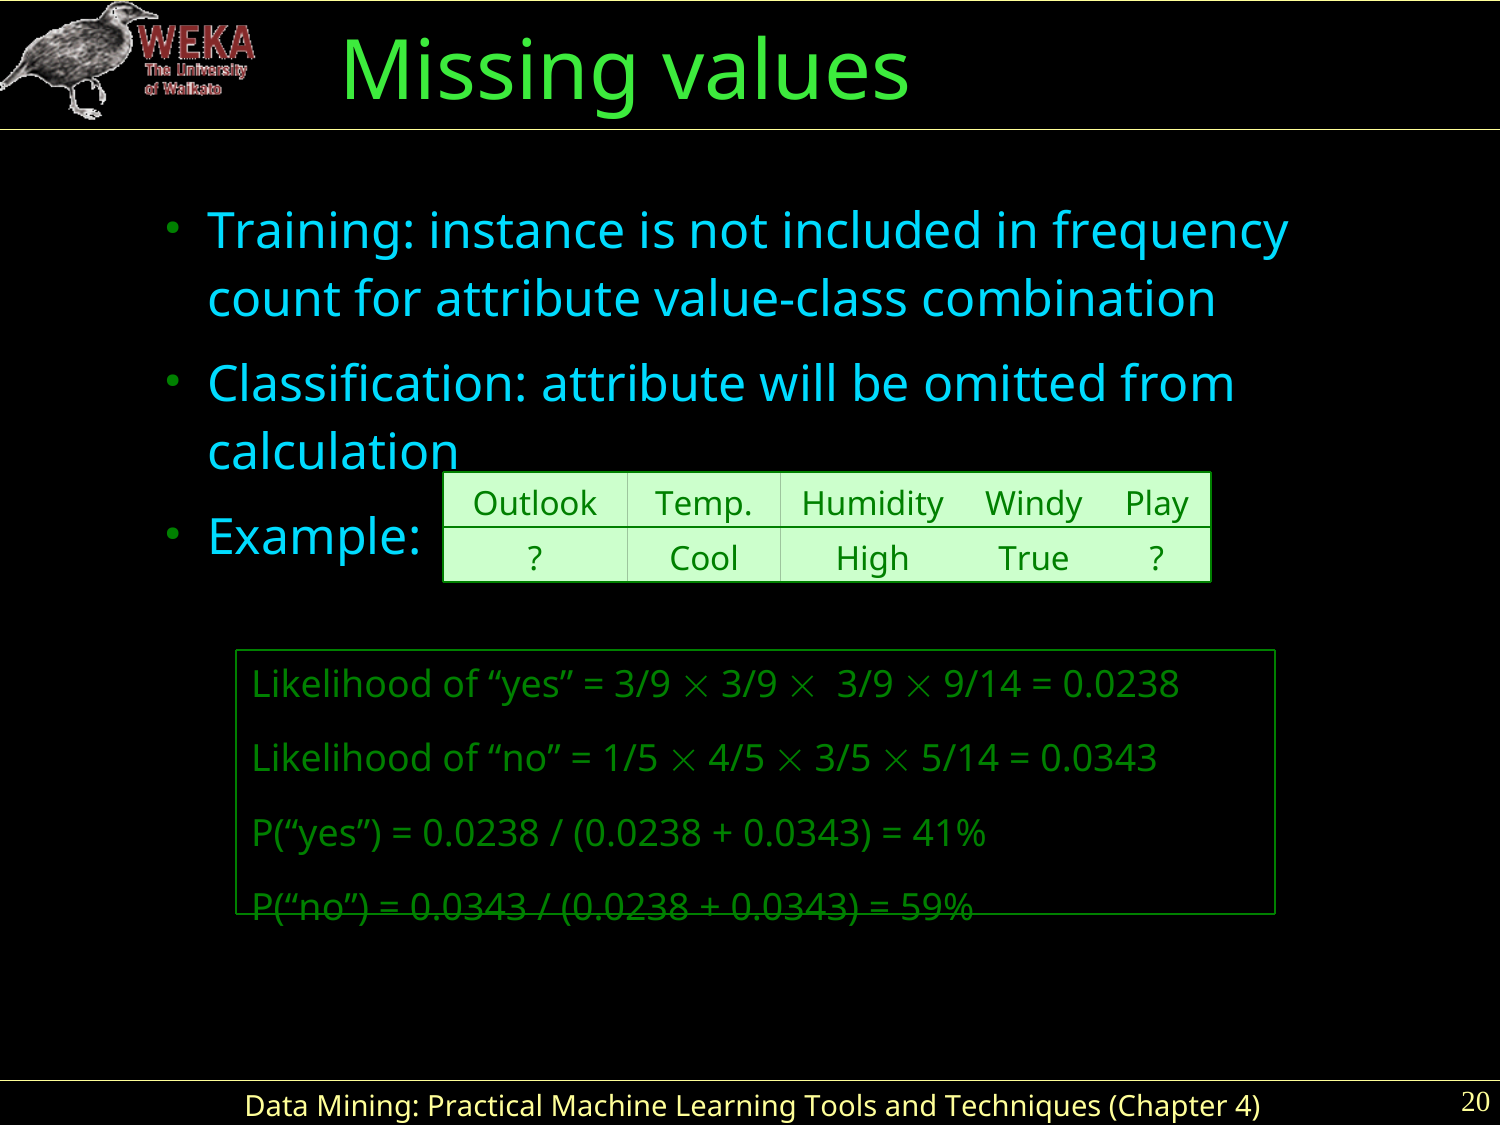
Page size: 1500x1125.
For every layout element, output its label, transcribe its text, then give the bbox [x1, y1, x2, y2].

text_box Outlook [444, 473, 628, 526]
text_box Training: instance is not included in frequency count for attribute value-class combination Classification: attribute will be omitted from calculation Example: [149, 187, 1388, 863]
text_box True [965, 528, 1104, 581]
text_box Cool [628, 528, 781, 581]
text_box Humidity [781, 473, 965, 526]
text_box ? [1104, 528, 1210, 581]
title Missing values [324, 0, 1500, 148]
text_box High [781, 528, 965, 581]
text_box Play [1104, 473, 1210, 526]
text_box Temp. [628, 473, 781, 526]
text_box Likelihood of “yes” = 3/9  3/9  3/9  9/14 = 0.0238 Likelihood of “no” = 1/5  4/5  3/5  5/14 = 0.0343 P(“yes”) = 0.0238 / (0.0238 + 0.0343) = 41% P(“no”) = 0.0343 / (0.0238 + 0.0343) = 59% [237, 651, 1274, 913]
text_box ? [444, 528, 628, 581]
picture [0, 1, 266, 129]
text_box Windy [965, 473, 1104, 526]
